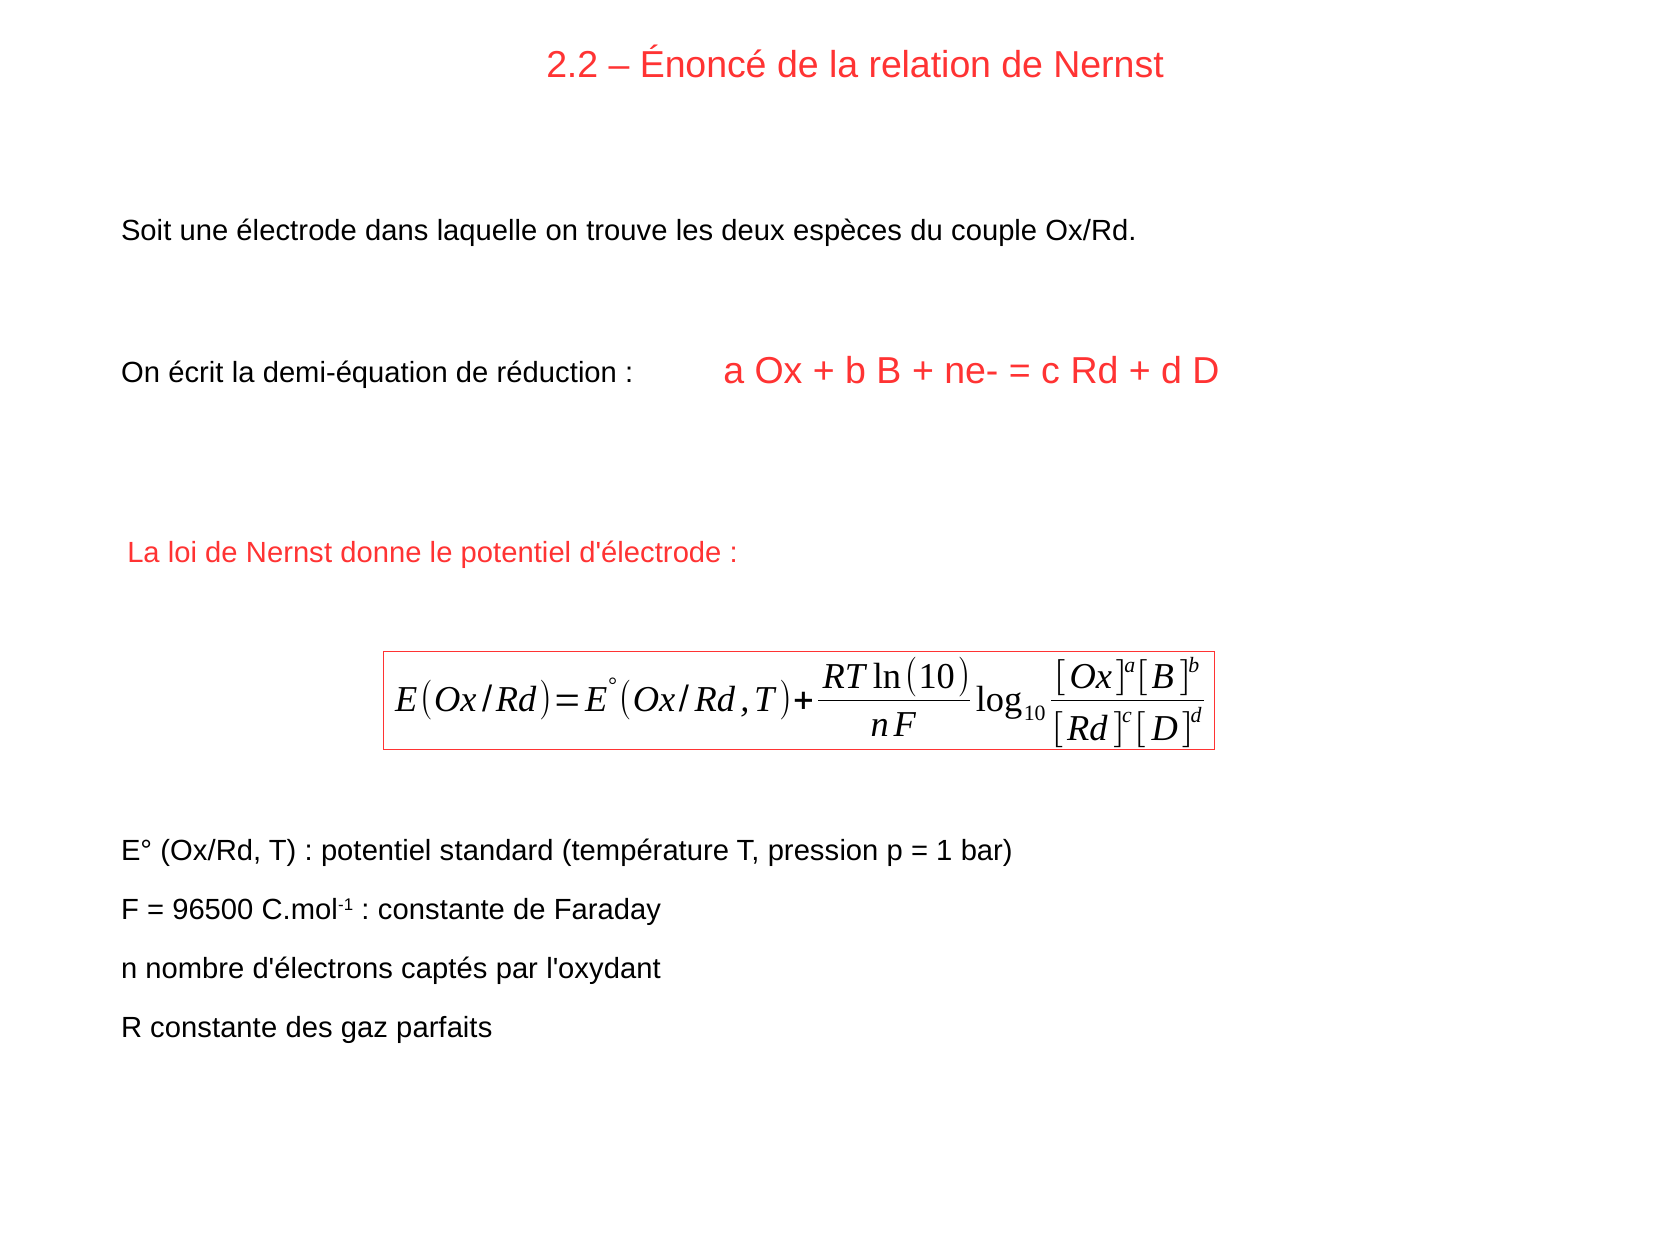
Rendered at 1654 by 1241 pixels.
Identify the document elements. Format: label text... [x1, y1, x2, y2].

text_box n nombre d'électrons captés par l'oxydant [106, 945, 686, 1002]
text_box a Ox + b B + ne- = c Rd + d D [708, 342, 1264, 400]
text_box 2.2 – Énoncé de la relation de Nernst [531, 35, 1205, 95]
text_box On écrit la demi-équation de réduction : [106, 348, 708, 397]
chart [383, 651, 1215, 750]
text_box La loi de Nernst donne le potentiel d'électrode : [112, 528, 763, 577]
text_box E° (Ox/Rd, T) : potentiel standard (température T, pression p = 1 bar) [106, 826, 1052, 884]
text_box F = 96500 C.mol-1 : constante de Faraday [106, 885, 709, 943]
text_box R constante des gaz parfaits [106, 1004, 686, 1061]
text_box Soit une électrode dans laquelle on trouve les deux espèces du couple Ox/Rd. [106, 206, 1182, 255]
